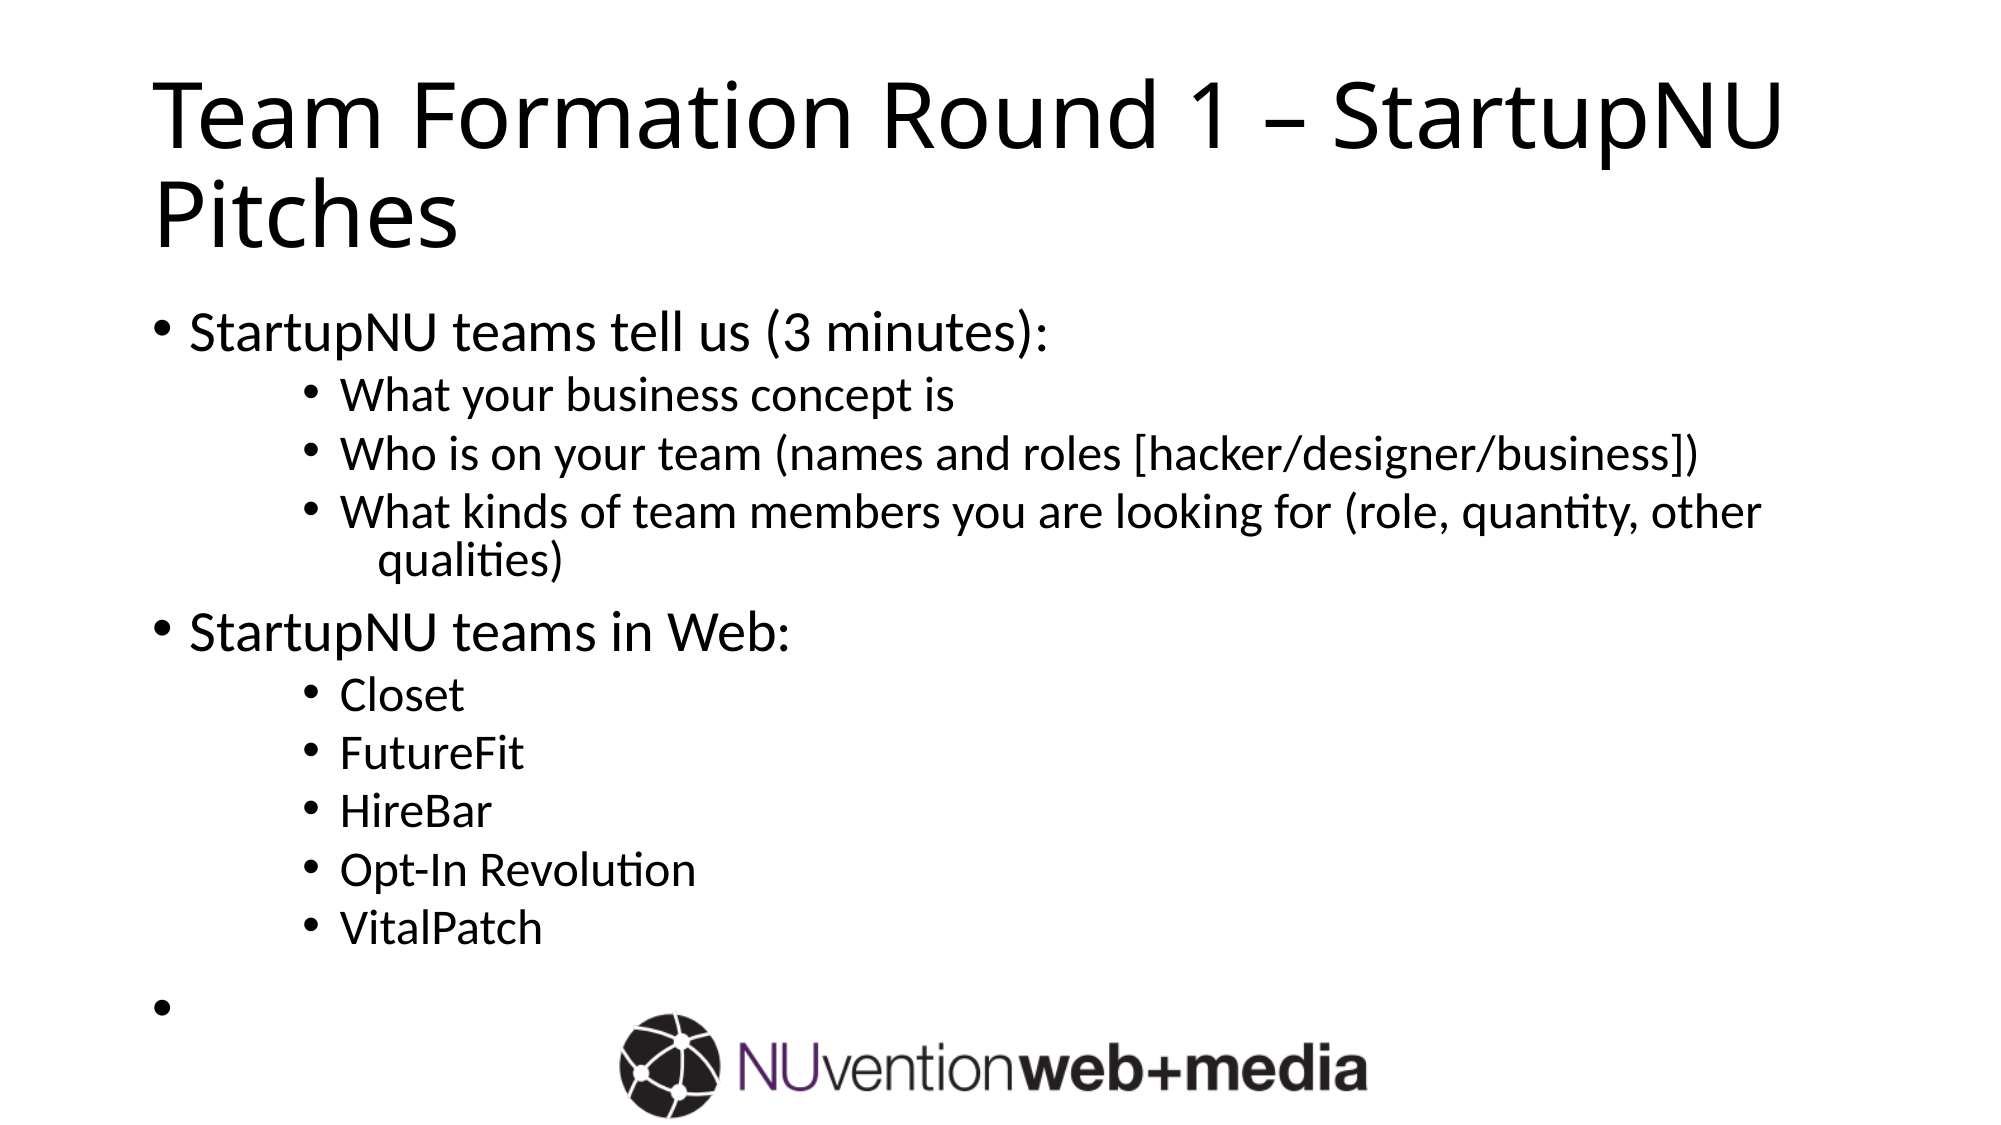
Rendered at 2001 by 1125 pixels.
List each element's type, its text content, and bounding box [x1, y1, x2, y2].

title Team Formation Round 1 – StartupNU Pitches [137, 59, 1863, 278]
list StartupNU teams tell us (3 minutes): What your business concept is Who is on your team (names and roles [hacker/designer/business]) What kinds of team members you are looking for (role, quantity, other qualities) StartupNU teams in Web: Closet FutureFit HireBar Opt-In Revolution VitalPatch [137, 299, 1863, 1014]
